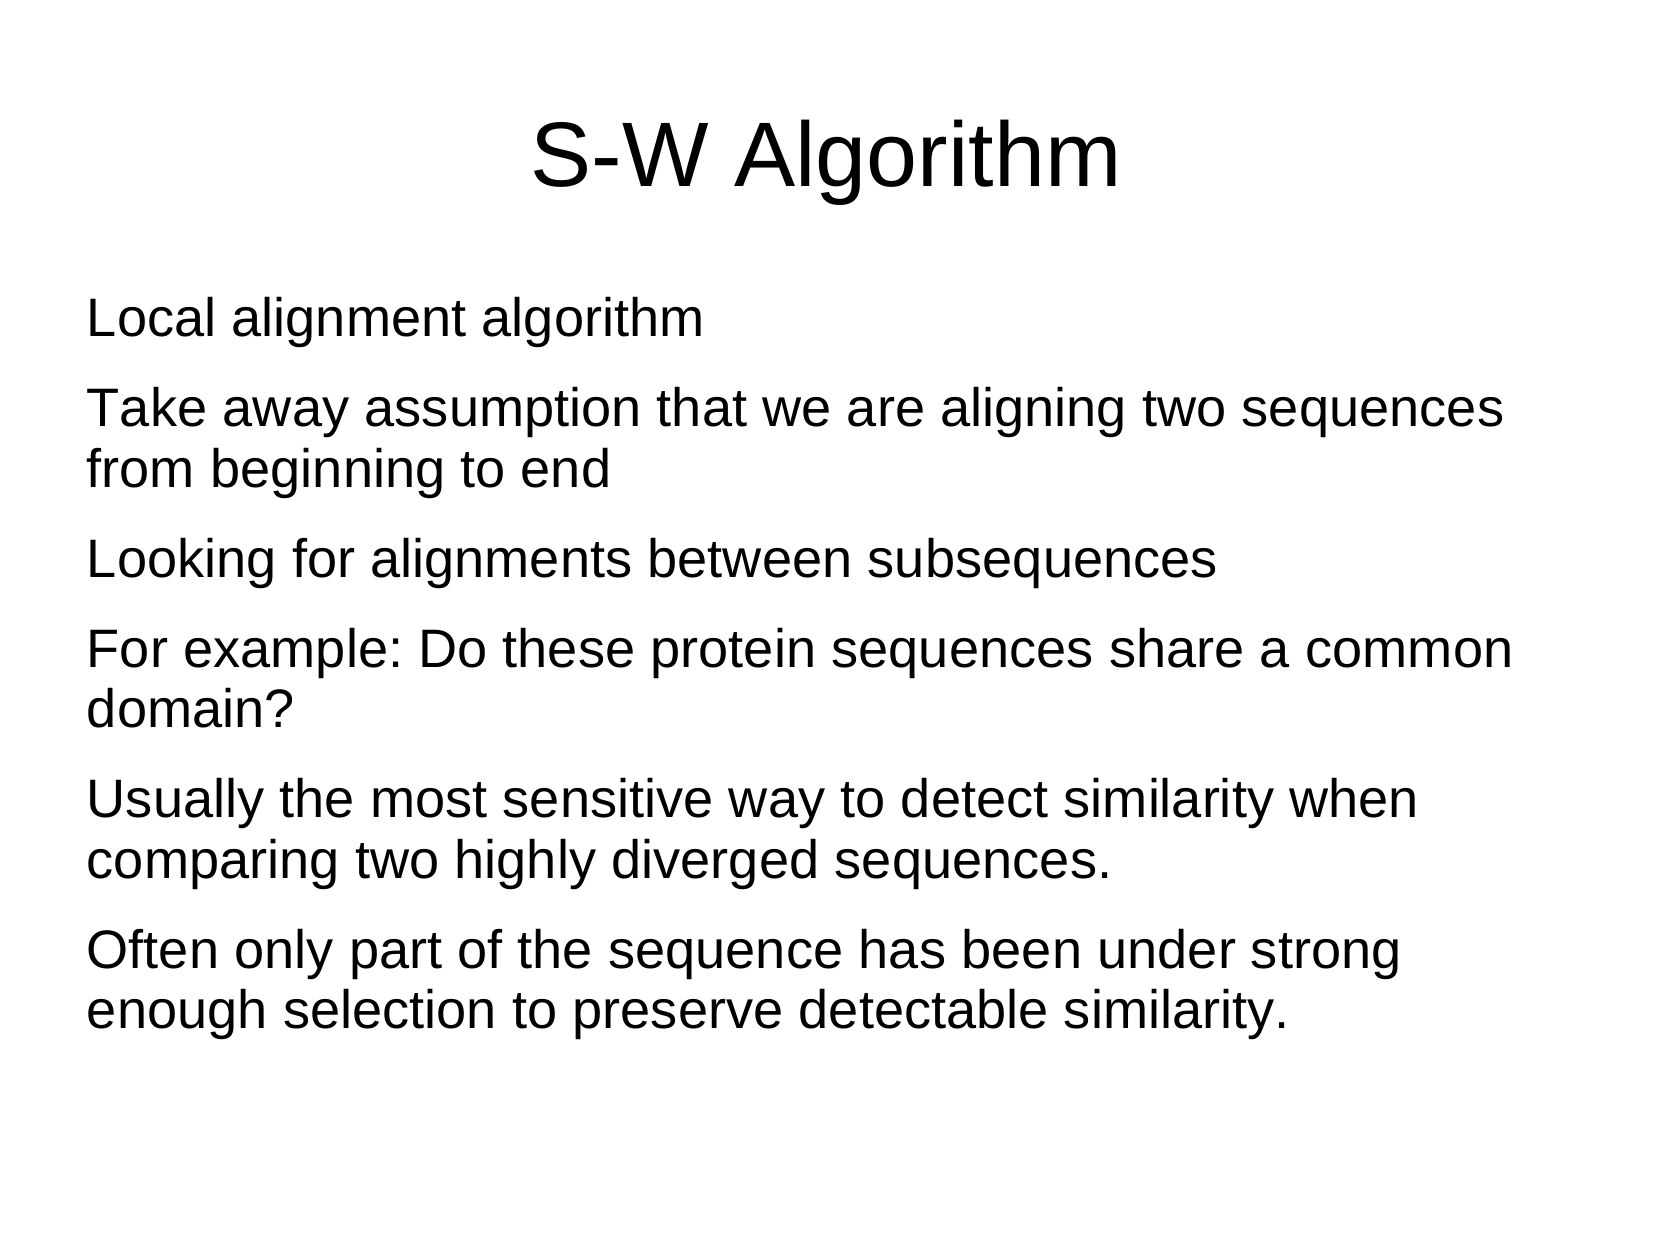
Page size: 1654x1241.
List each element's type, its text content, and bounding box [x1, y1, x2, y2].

text_box S-W Algorithm [82, 56, 1571, 249]
text_box Local alignment algorithm Take away assumption that we are aligning two sequences from beginning to end Looking for alignments between subsequences For example: Do these protein sequences share a common domain? Usually the most sensitive way to detect similarity when comparing two highly diverged sequences. Often only part of the sequence has been under strong enough selection to preserve detectable similarity. [86, 283, 1575, 1088]
